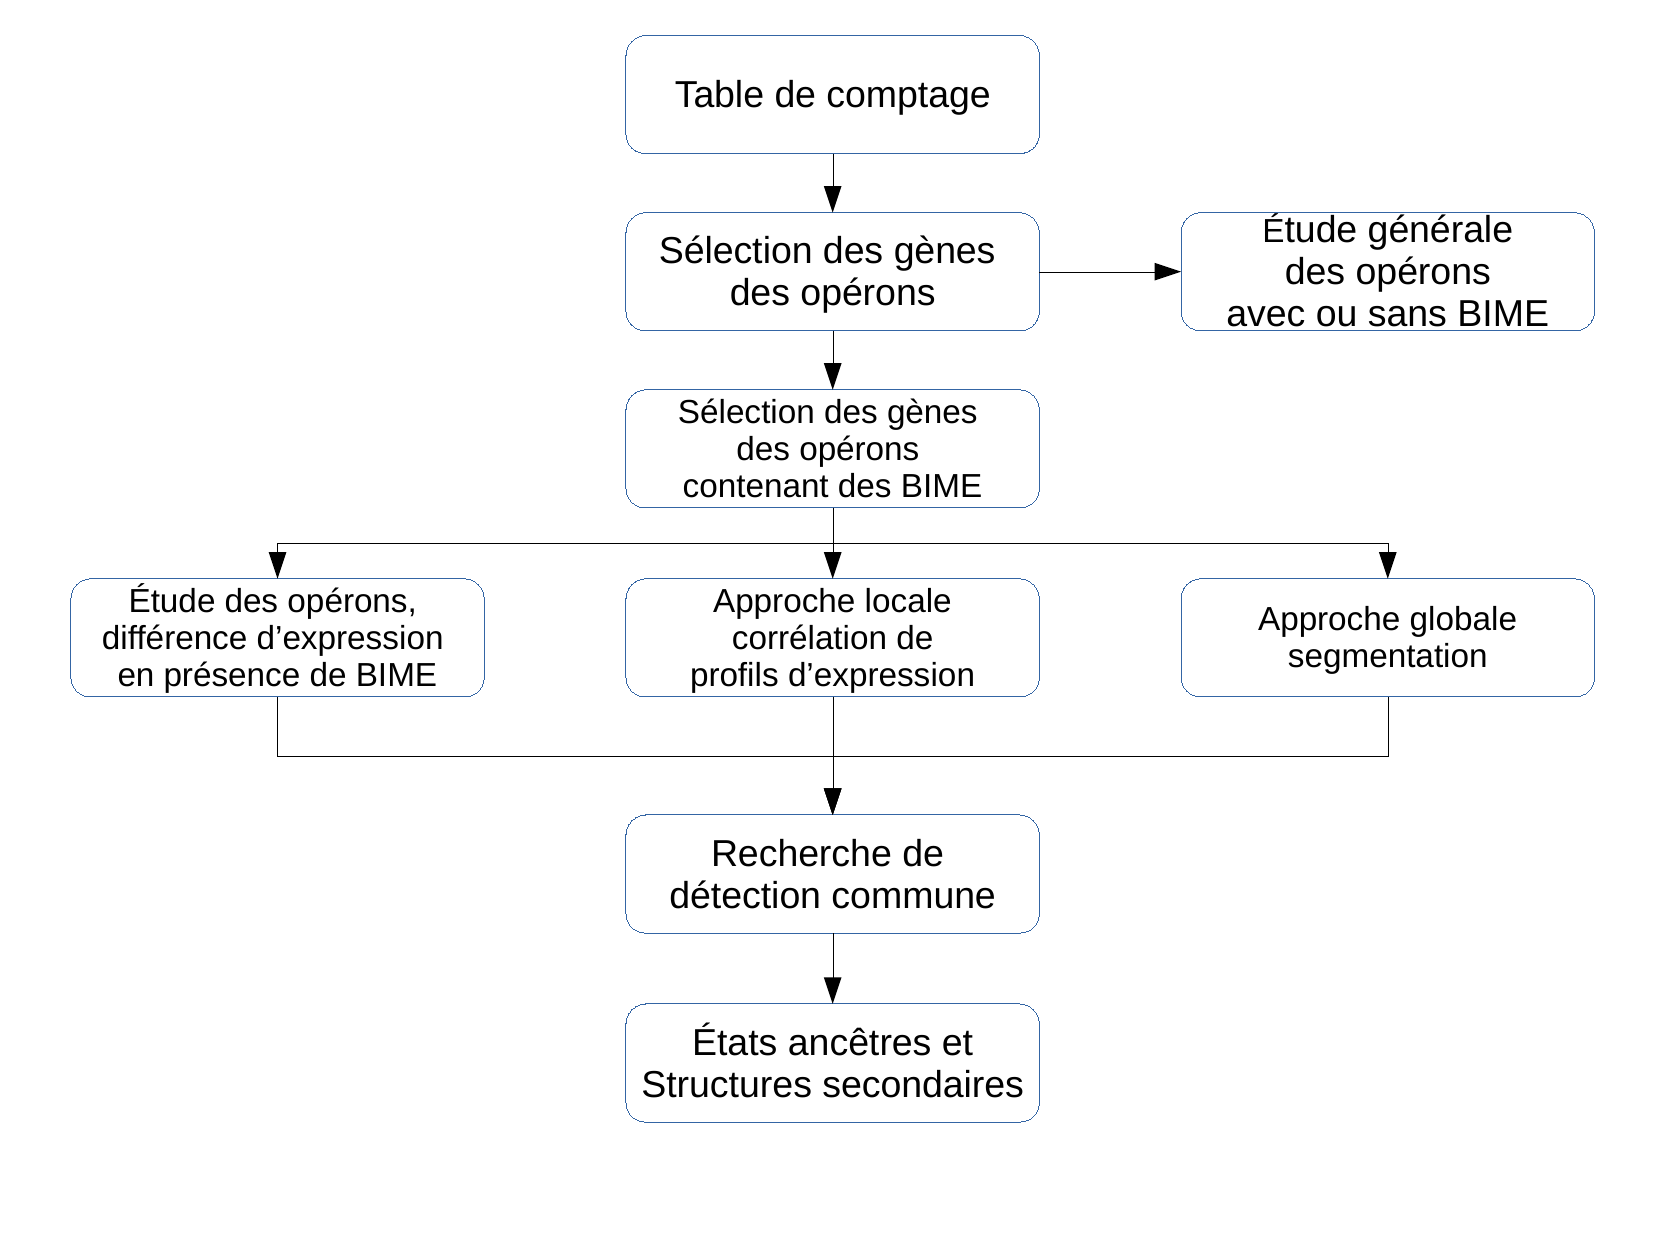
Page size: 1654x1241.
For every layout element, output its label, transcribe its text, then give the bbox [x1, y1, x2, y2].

text_box États ancêtres et Structures secondaires [625, 1003, 1040, 1123]
text_box Recherche de détection commune [625, 814, 1040, 934]
text_box Approche locale corrélation de profils d’expression [625, 578, 1040, 697]
text_box Étude générale des opérons avec ou sans BIME [1181, 212, 1595, 331]
text_box Table de comptage [625, 35, 1040, 154]
text_box Sélection des gènes des opérons contenant des BIME [625, 389, 1040, 508]
text_box Approche globale segmentation [1181, 578, 1595, 697]
text_box Sélection des gènes des opérons [625, 212, 1040, 331]
text_box Étude des opérons, différence d’expression en présence de BIME [70, 578, 485, 697]
